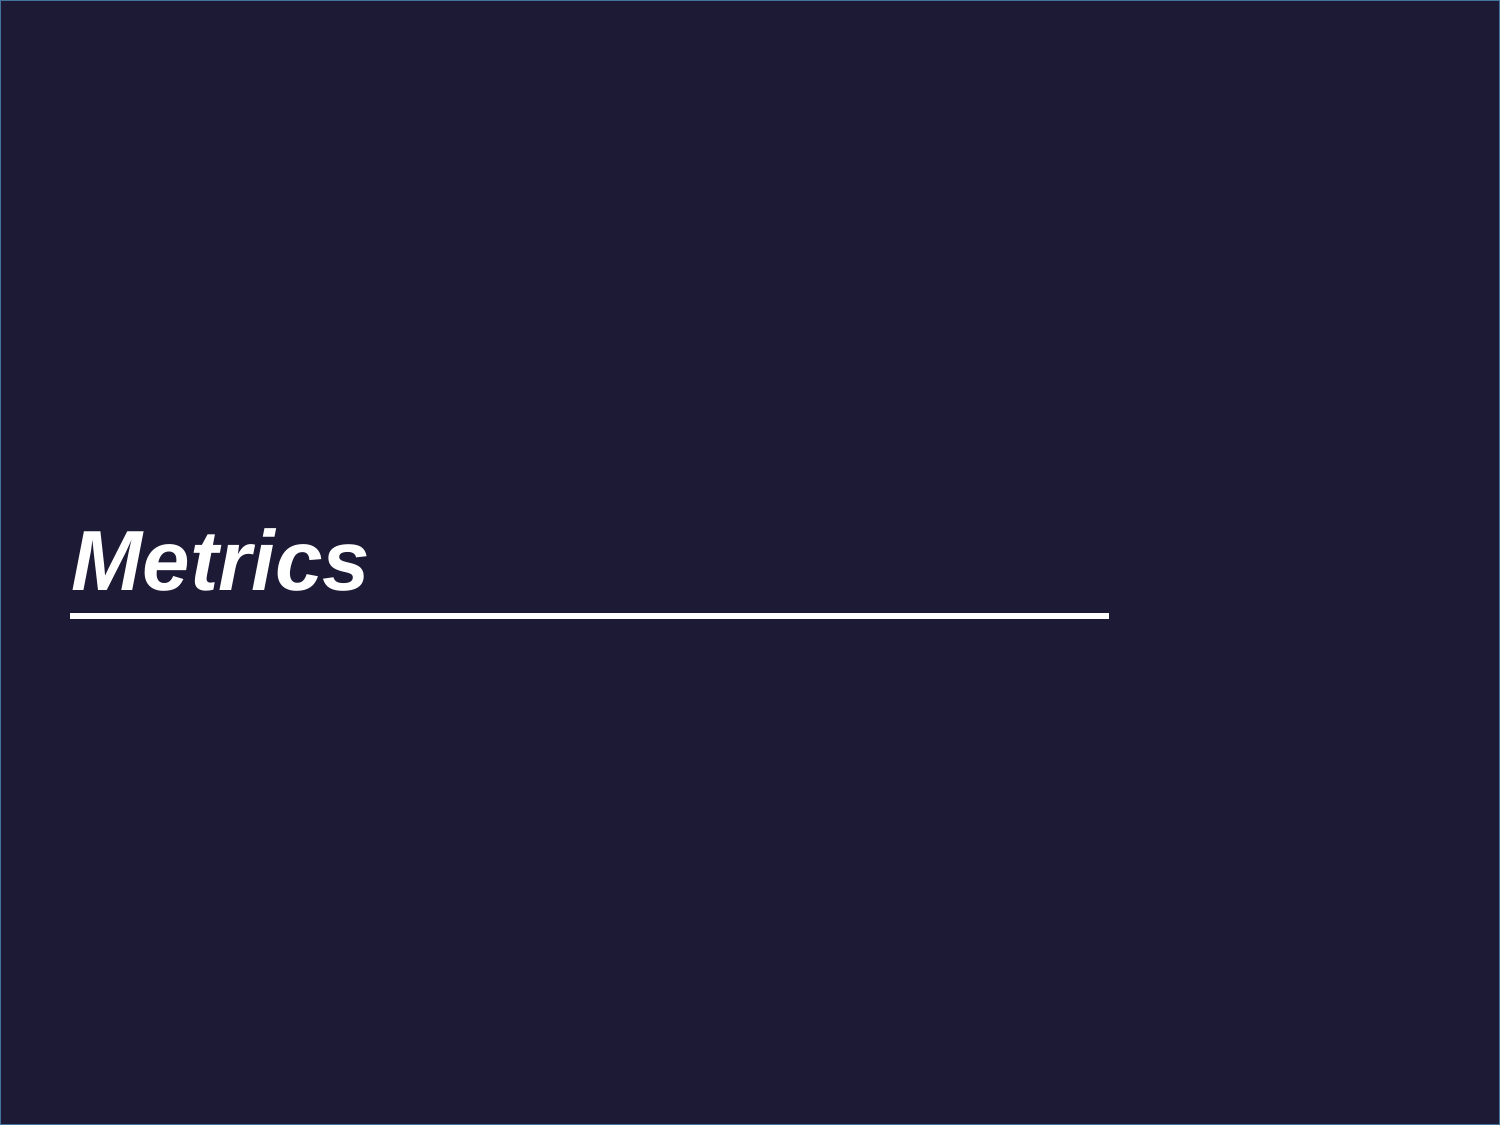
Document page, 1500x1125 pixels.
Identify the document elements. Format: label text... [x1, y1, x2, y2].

text_box Metrics [64, 497, 1414, 615]
